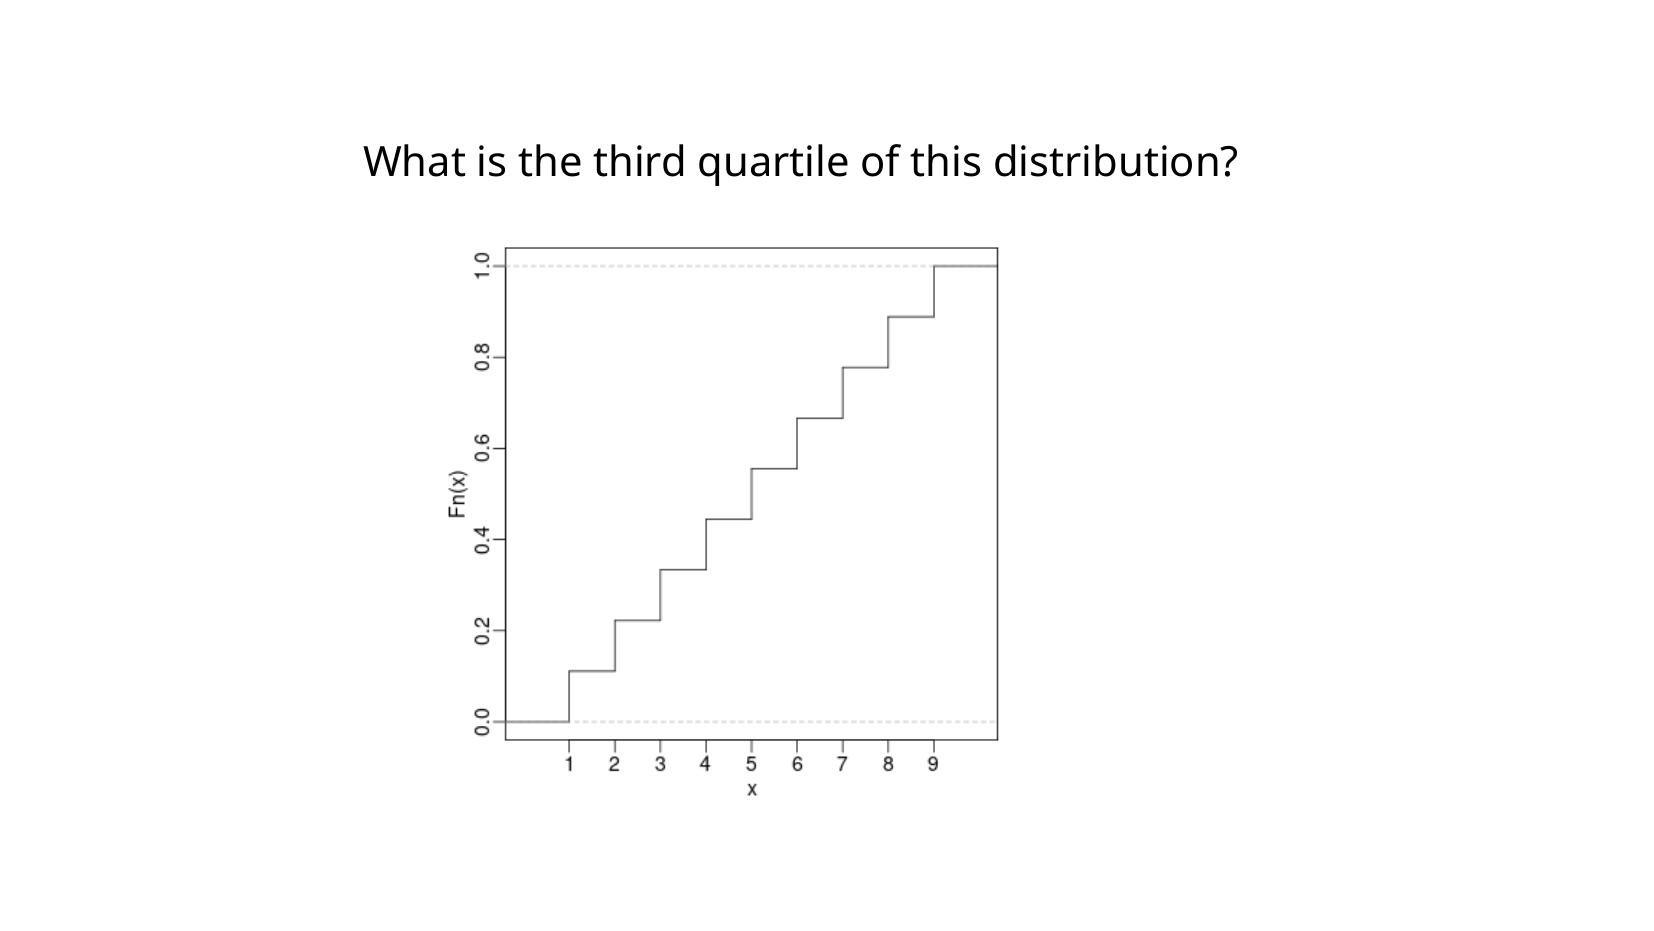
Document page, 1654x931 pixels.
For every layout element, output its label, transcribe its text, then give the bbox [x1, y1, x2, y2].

picture [433, 236, 1010, 813]
text_box What is the third quartile of this distribution? [348, 124, 1530, 725]
